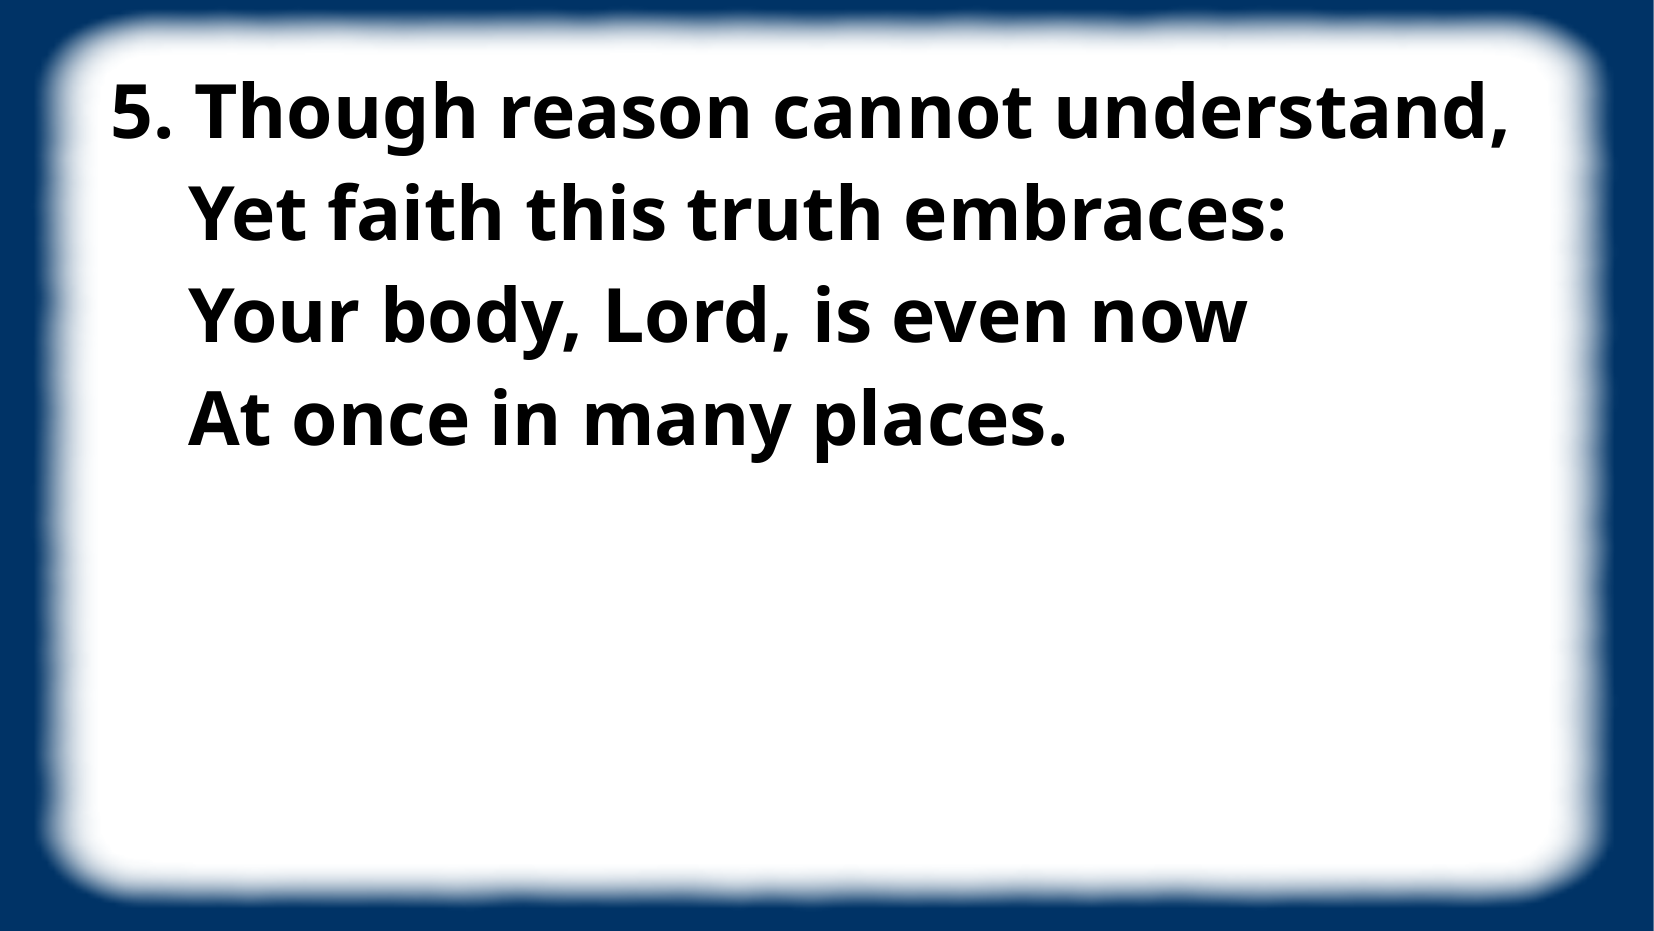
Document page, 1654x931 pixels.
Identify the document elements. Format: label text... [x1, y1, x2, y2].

text_box 5. Though reason cannot understand, Yet faith this truth embraces: Your body, Lord, is even now At once in many places. [95, 50, 1536, 465]
picture [0, 0, 1654, 931]
